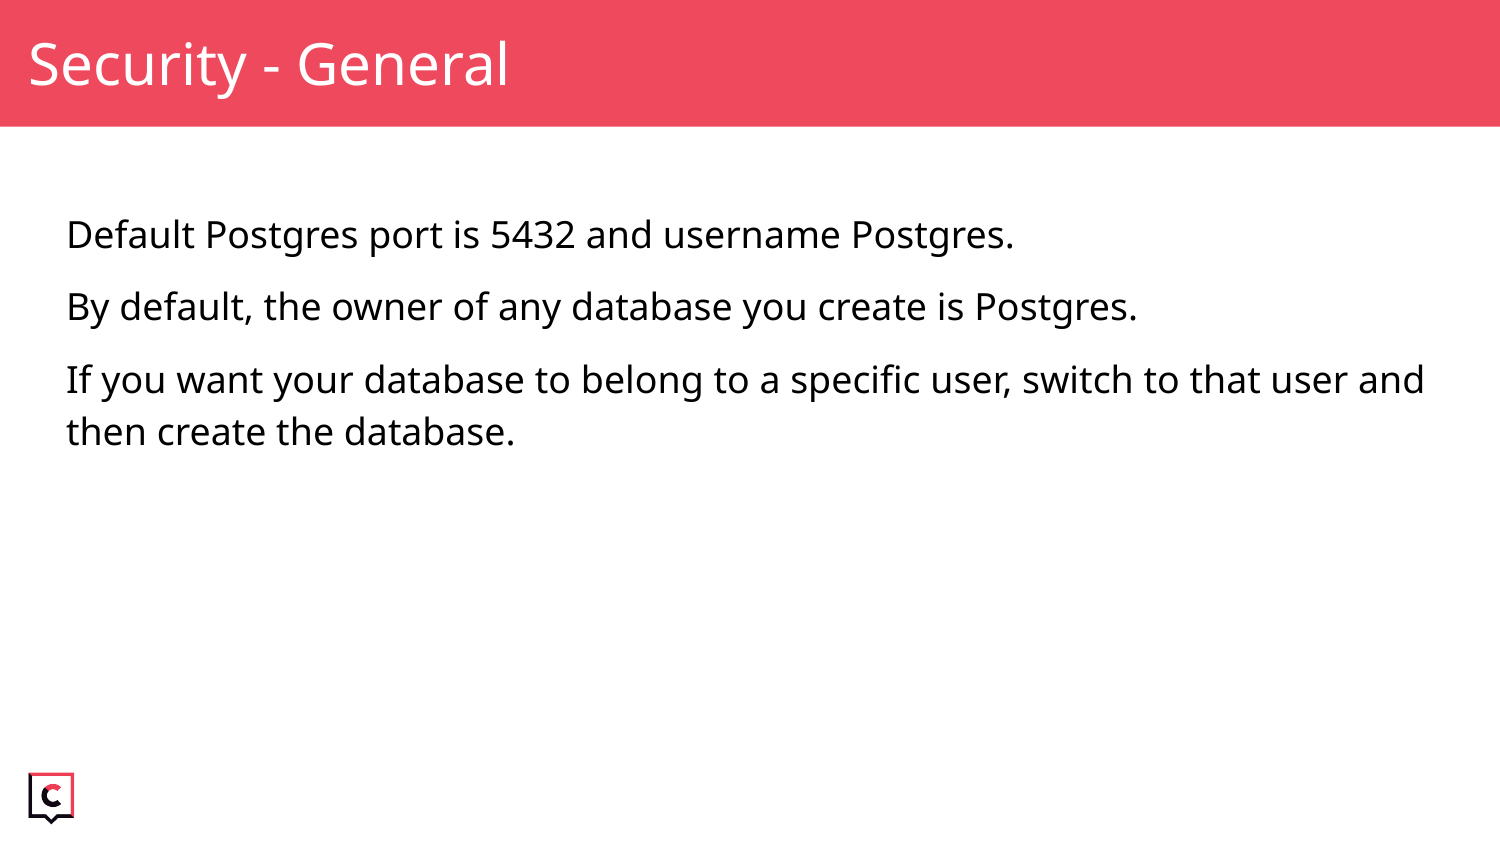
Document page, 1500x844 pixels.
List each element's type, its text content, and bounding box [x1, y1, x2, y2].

picture [19, 764, 82, 830]
list Default Postgres port is 5432 and username Postgres. By default, the owner of any database you create is Postgres. If you want your database to belong to a specific user, switch to that user and then create the database. [51, 189, 1449, 750]
title Security - General [13, 12, 1412, 107]
